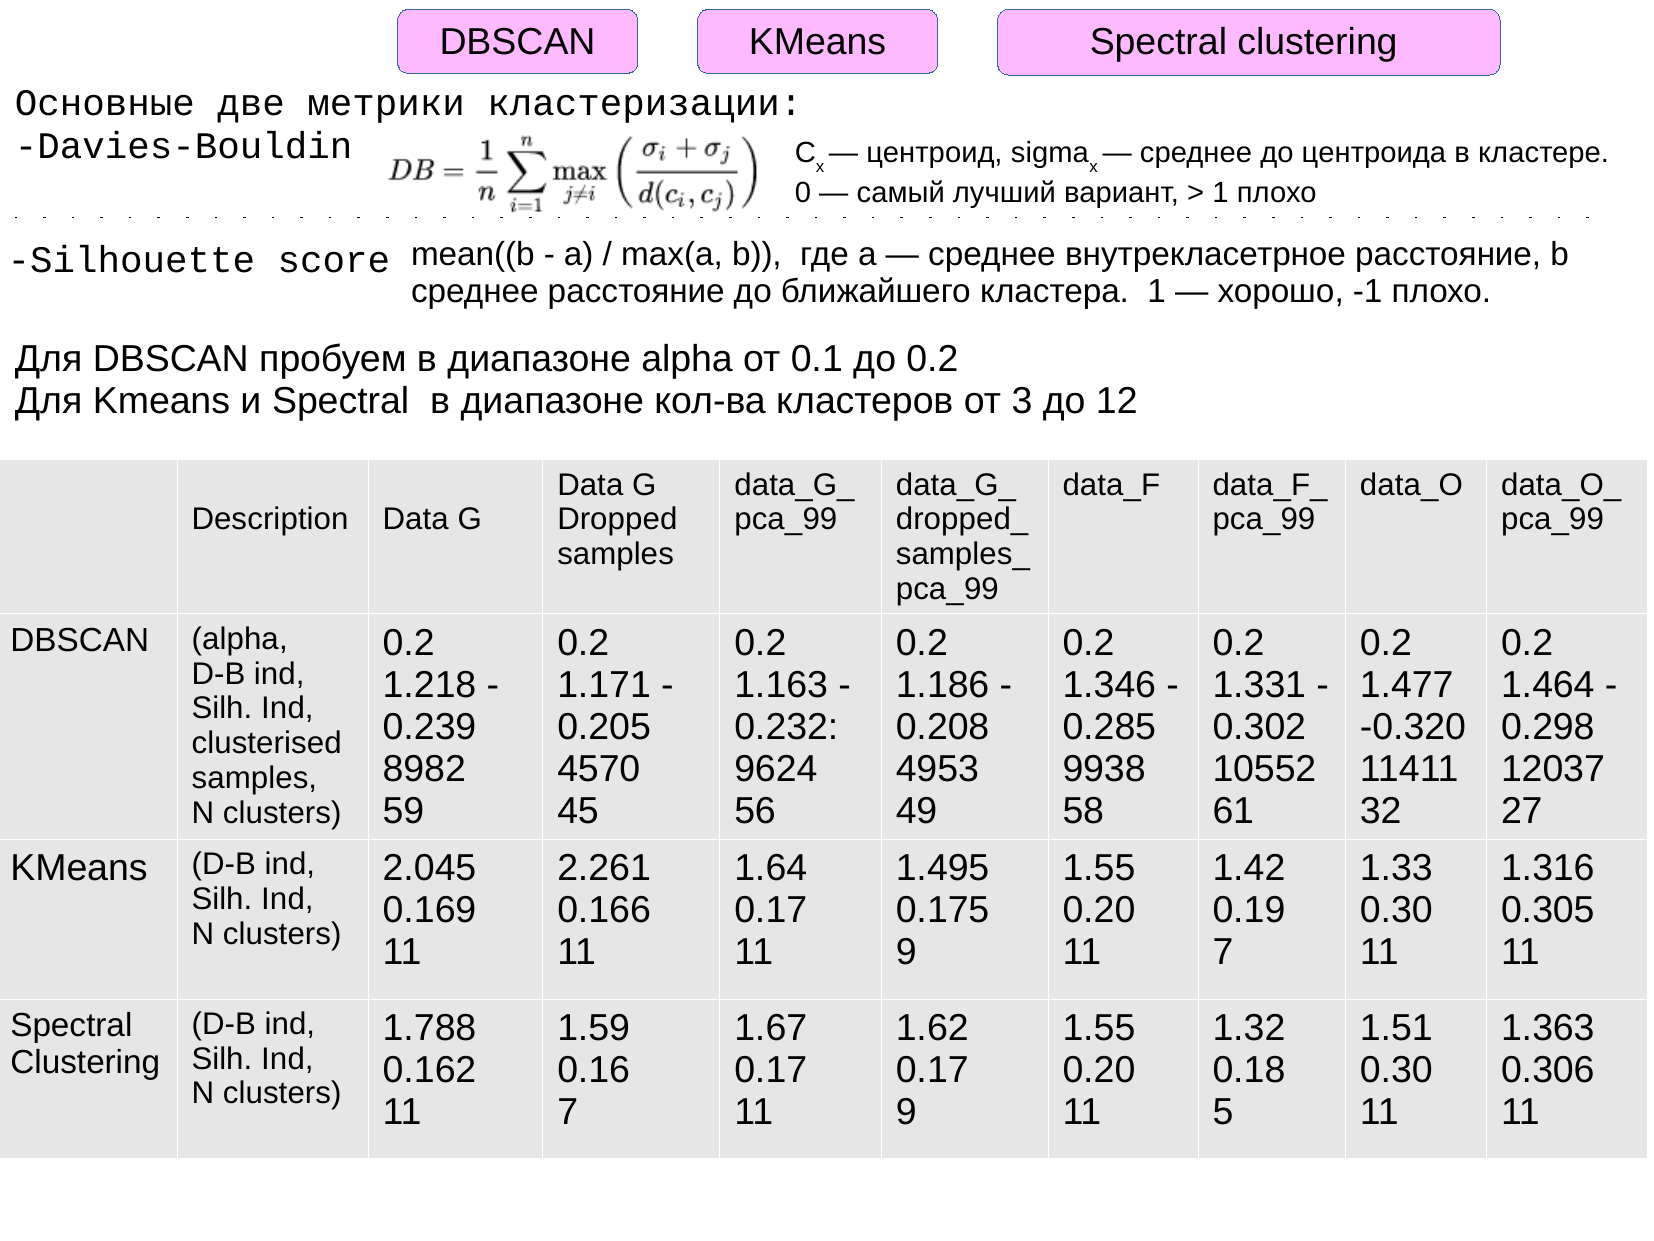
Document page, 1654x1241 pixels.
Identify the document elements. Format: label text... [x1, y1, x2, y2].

text_box Основные две метрики кластеризации: -Davies-Bouldin [0, 77, 826, 178]
table_cell DBSCAN [0, 614, 177, 839]
table_cell 0.2 1.464 -0.298 12037 27 [1487, 614, 1647, 839]
table_cell 1.67 0.17 11 [720, 1000, 881, 1158]
table_cell 1.62 0.17 9 [882, 1000, 1048, 1158]
table_cell 1.363 0.306 11 [1487, 1000, 1647, 1158]
table_cell 2.045 0.169 11 [369, 840, 542, 999]
table_cell 0.2 1.171 -0.205 4570 45 [543, 614, 719, 839]
table_cell 1.64 0.17 11 [720, 840, 881, 999]
table_header Data G Dropped samples [543, 460, 719, 613]
text_box DBSCAN [397, 9, 638, 74]
table_header data_O_pca_99 [1487, 460, 1647, 613]
table_header Data G [369, 460, 542, 613]
table_cell 1.788 0.162 11 [369, 1000, 542, 1158]
table_header Description [178, 460, 368, 613]
table_cell KMeans [0, 840, 177, 999]
text_box KMeans [697, 9, 938, 74]
table_cell 0.2 1.218 -0.239 8982 59 [369, 614, 542, 839]
table_cell 1.42 0.19 7 [1199, 840, 1345, 999]
table_cell 1.55 0.20 11 [1049, 1000, 1198, 1158]
text_box -Silhouette score [0, 233, 396, 291]
table_header data_G_dropped_samples_pca_99 [882, 460, 1048, 613]
table_cell 0.2 1.477 -0.320 11411 32 [1346, 614, 1486, 839]
table_header [0, 460, 177, 613]
table_cell 1.316 0.305 11 [1487, 840, 1647, 999]
table_cell 1.32 0.18 5 [1199, 1000, 1345, 1158]
picture [374, 134, 766, 223]
table_cell 0.2 1.346 -0.285 9938 58 [1049, 614, 1198, 839]
table_cell (D-B ind, Silh. Ind, N clusters) [178, 840, 368, 999]
text_box Cx — центроид, sigmax — среднее до центроида в кластере. 0 — самый лучший вариант, > 1 плохо [780, 129, 1636, 217]
table_cell 0.2 1.186 -0.208 4953 49 [882, 614, 1048, 839]
table_cell 2.261 0.166 11 [543, 840, 719, 999]
table_cell 1.495 0.175 9 [882, 840, 1048, 999]
table_cell (D-B ind, Silh. Ind, N clusters) [178, 1000, 368, 1158]
table_cell 1.33 0.30 11 [1346, 840, 1486, 999]
text_box Для DBSCAN пробуем в диапазоне alpha от 0.1 до 0.2 Для Kmeans и Spectral в диапазоне кол-ва кластеров от 3 до 12 [0, 330, 1654, 429]
table_cell 1.51 0.30 11 [1346, 1000, 1486, 1158]
table_cell Spectral Clustering [0, 1000, 177, 1158]
table_header data_F [1049, 460, 1198, 613]
text_box Spectral clustering [997, 9, 1501, 76]
table_cell (alpha, D-B ind, Silh. Ind, clusterised samples, N clusters) [178, 614, 368, 839]
table_cell 1.59 0.16 7 [543, 1000, 719, 1158]
table_header data_O [1346, 460, 1486, 613]
table_cell 0.2 1.163 -0.232: 9624 56 [720, 614, 881, 839]
table_header data_G_pca_99 [720, 460, 881, 613]
table_cell 1.55 0.20 11 [1049, 840, 1198, 999]
table_header data_F_pca_99 [1199, 460, 1345, 613]
table_cell 0.2 1.331 -0.302 10552 61 [1199, 614, 1345, 839]
text_box mean((b - a) / max(a, b)), где a — среднее внутрекласетрное расстояние, b среднее расстояние до ближайшего кластера. 1 — хорошо, -1 плохо. [396, 228, 1654, 318]
